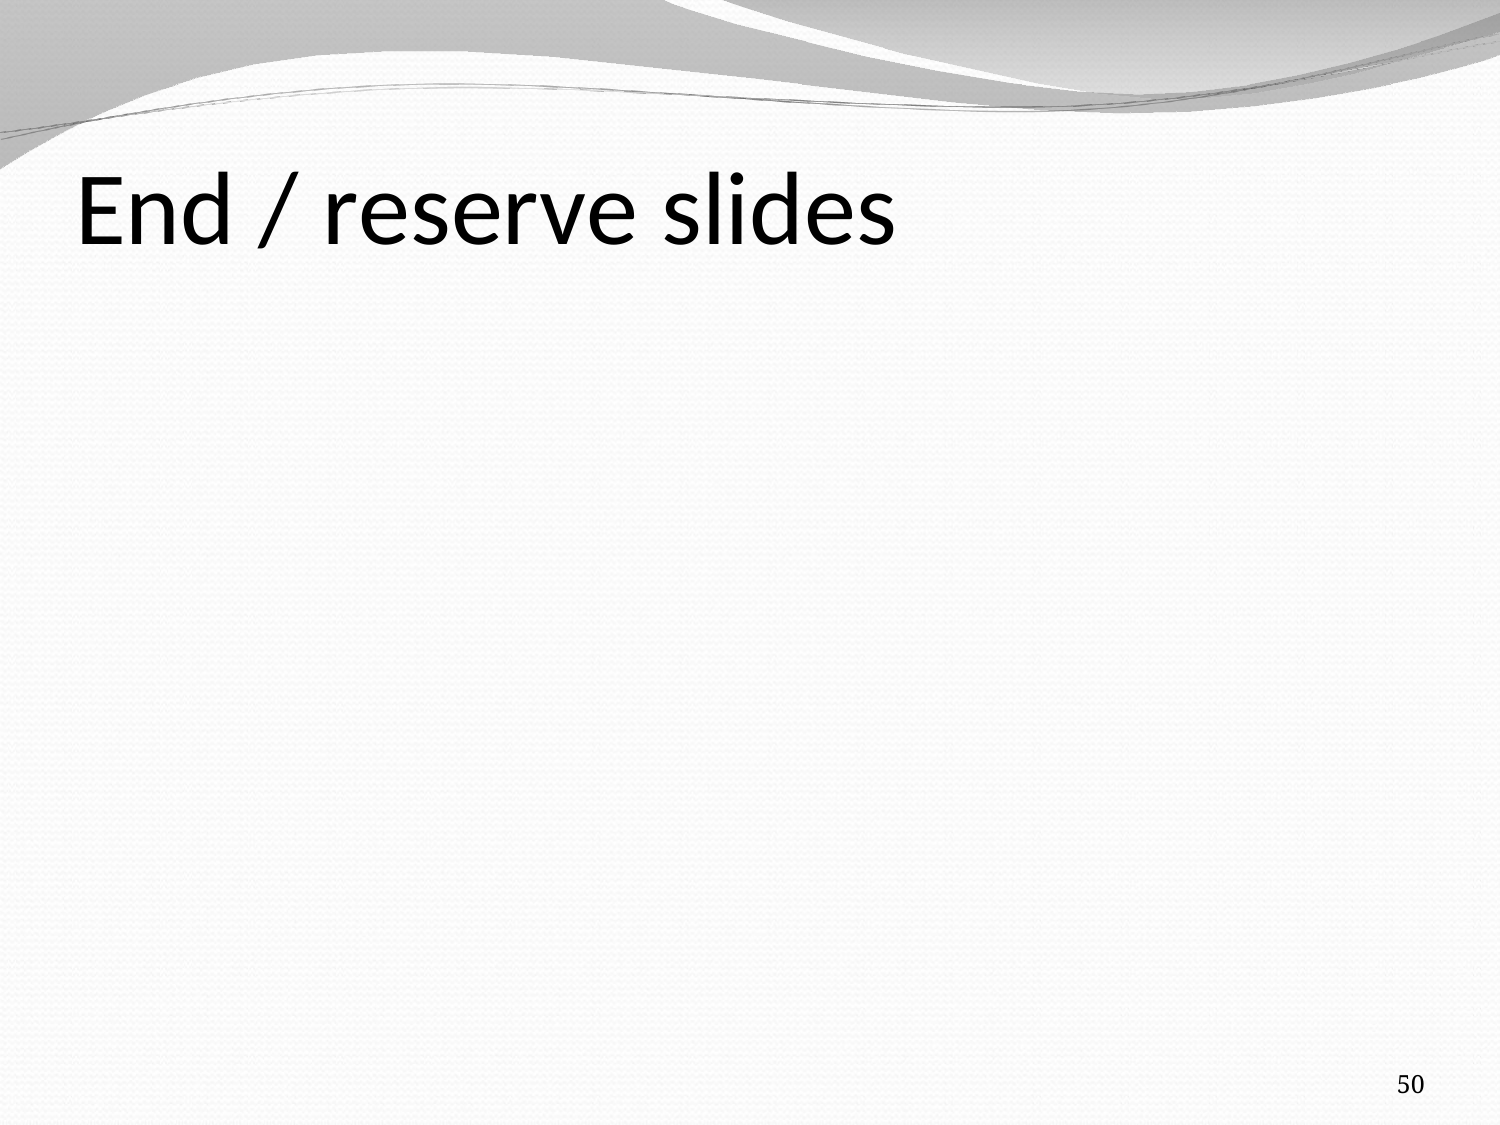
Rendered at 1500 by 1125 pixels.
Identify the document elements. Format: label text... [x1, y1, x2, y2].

picture [0, 0, 1500, 1125]
text_box <numéro> [1299, 1042, 1426, 1103]
title End / reserve slides [75, 78, 1426, 266]
